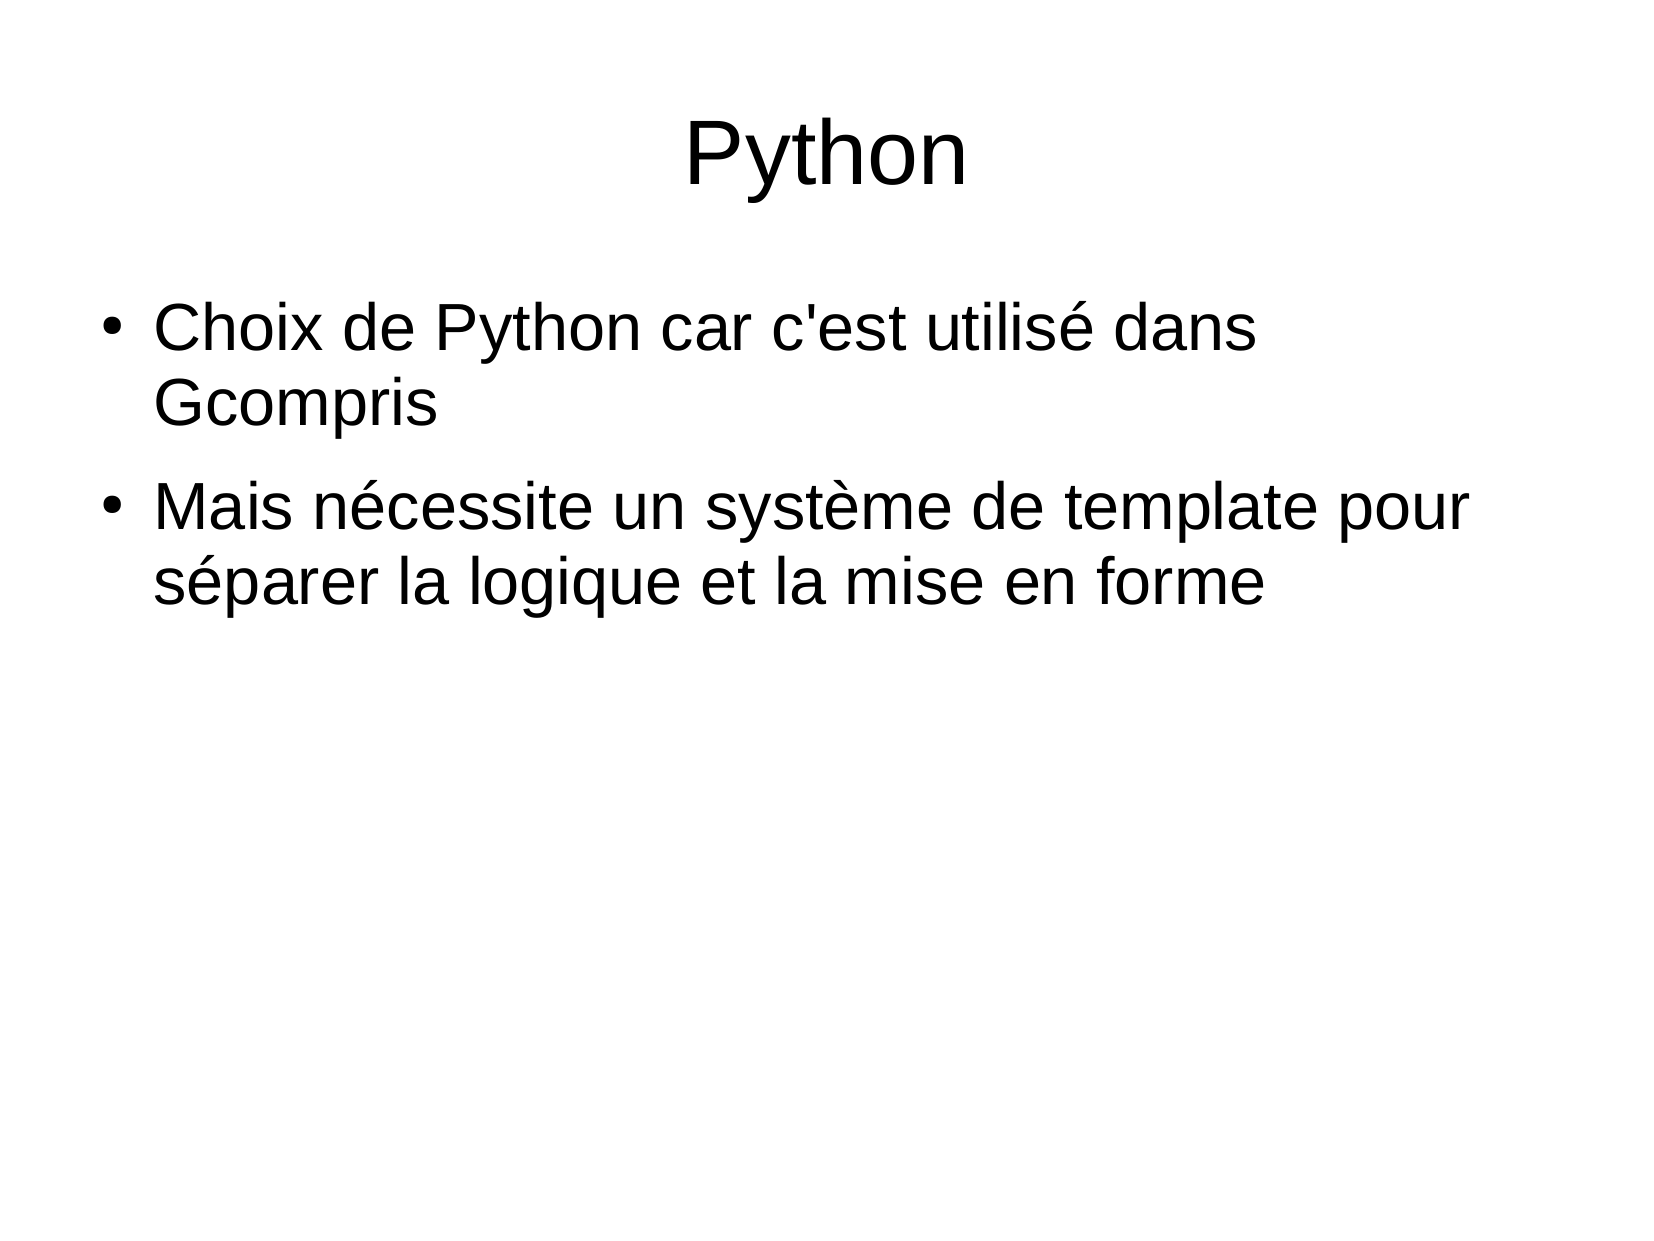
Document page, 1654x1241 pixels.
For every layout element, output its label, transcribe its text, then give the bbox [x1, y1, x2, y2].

title Python [82, 49, 1571, 257]
list Choix de Python car c'est utilisé dans Gcompris Mais nécessite un système de template pour séparer la logique et la mise en forme [82, 290, 1538, 1010]
